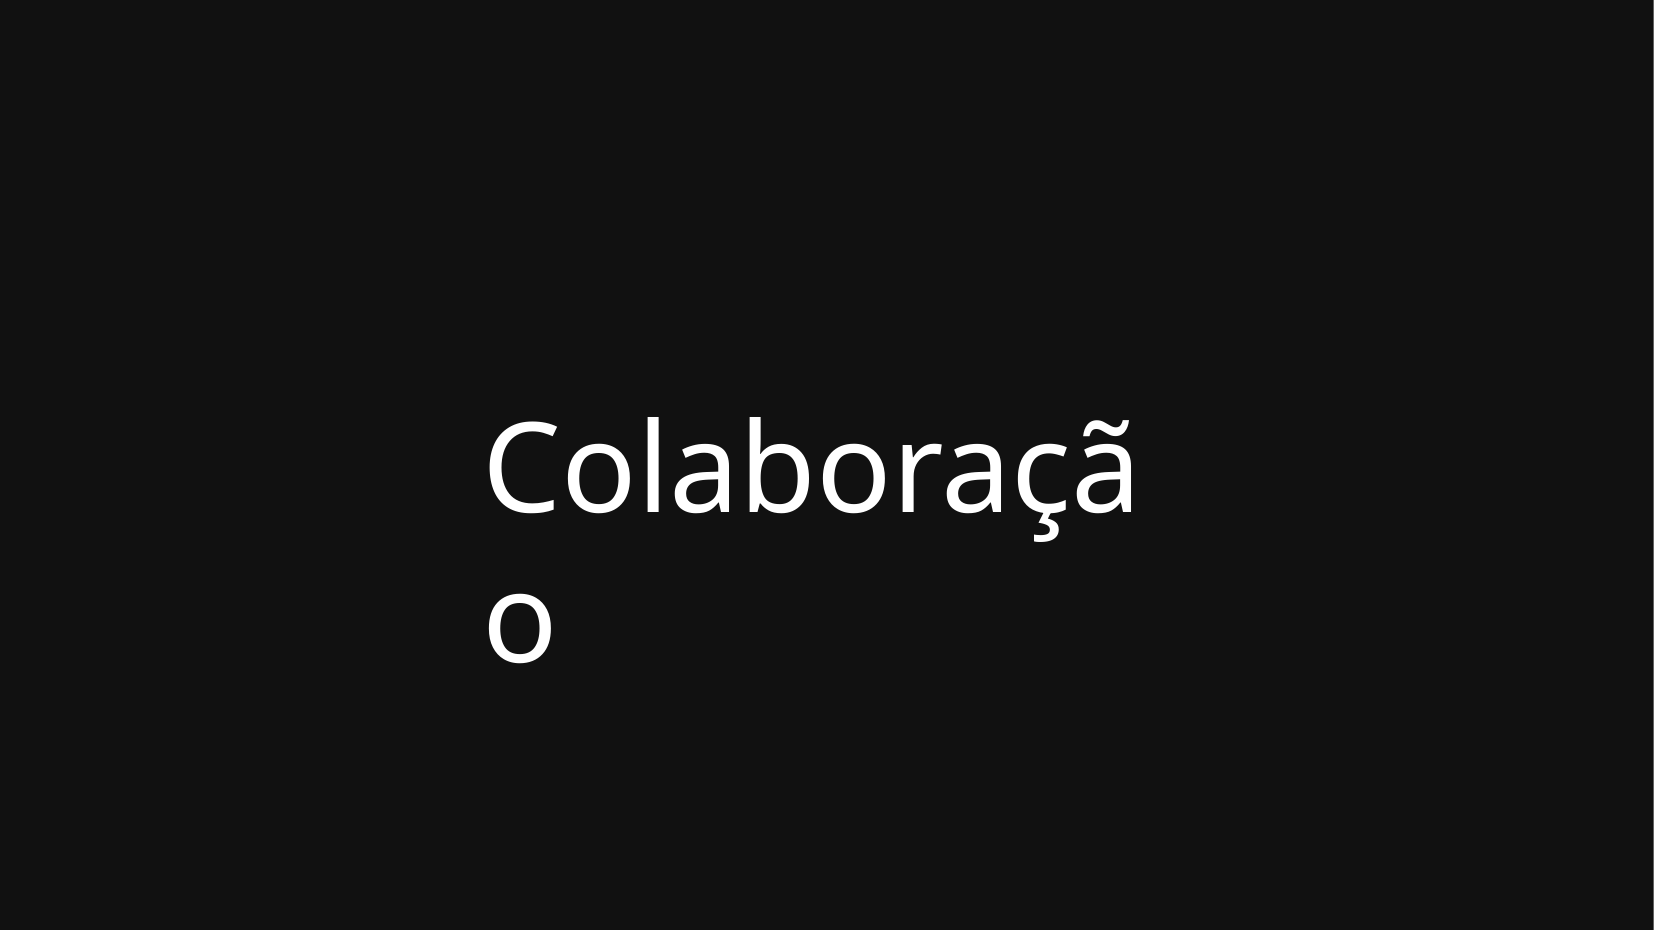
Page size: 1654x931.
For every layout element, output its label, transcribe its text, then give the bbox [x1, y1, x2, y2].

text_box Colaboração [467, 372, 1186, 557]
